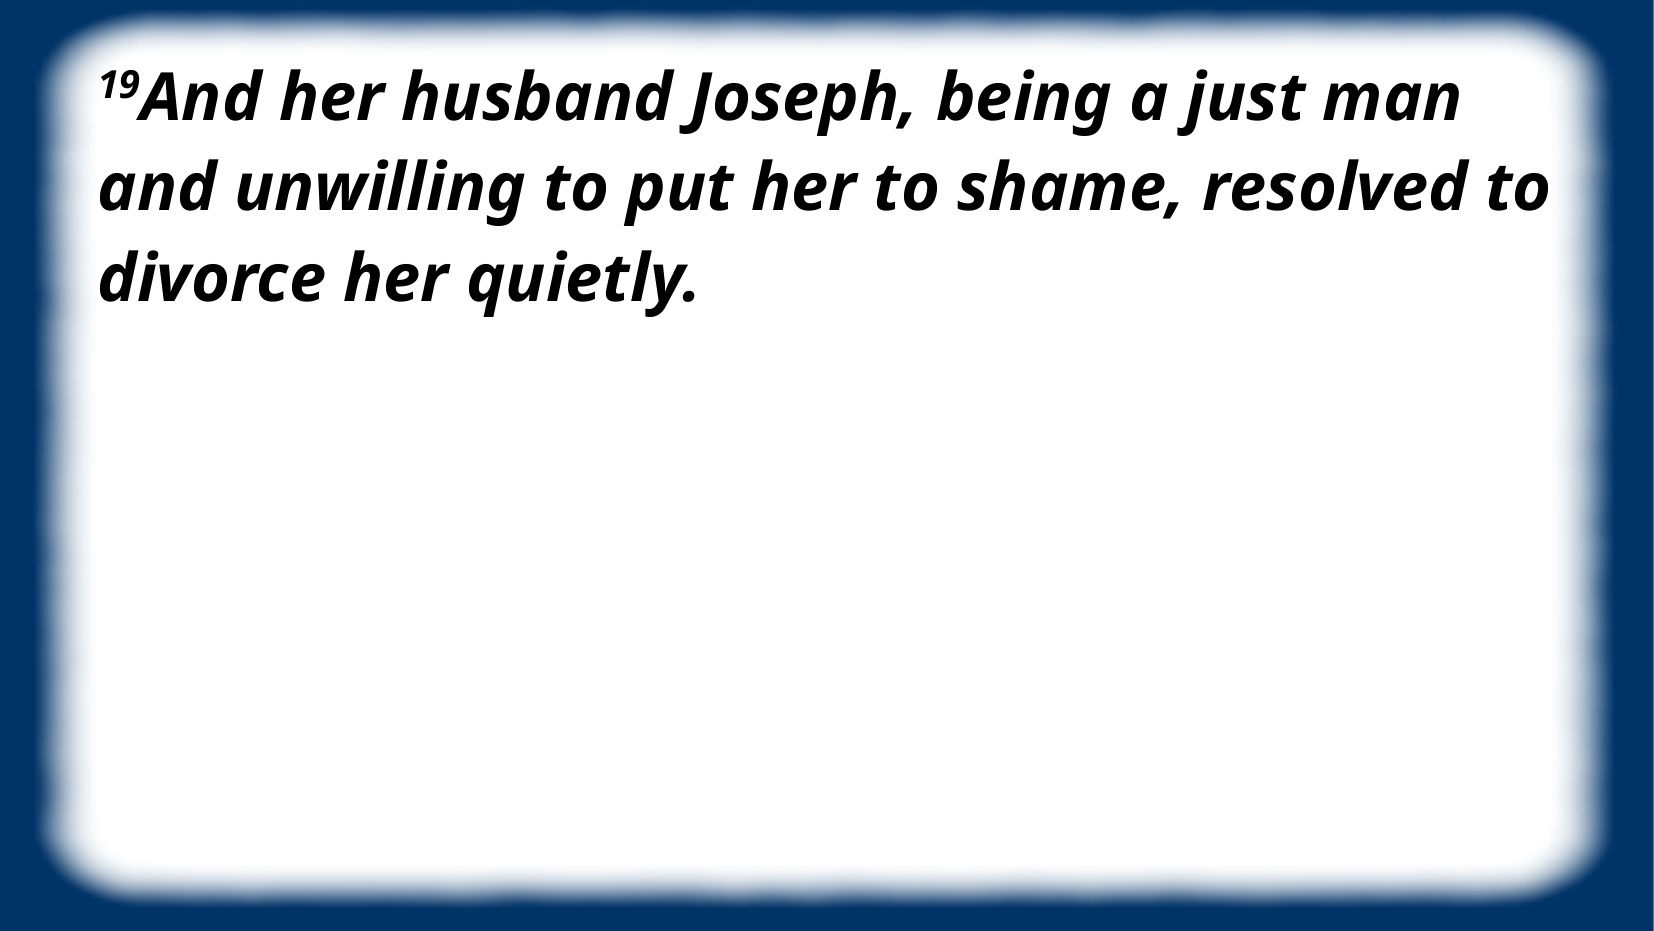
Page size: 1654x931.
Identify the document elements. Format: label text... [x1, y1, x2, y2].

picture [0, 0, 1654, 931]
text_box 19And her husband Joseph, being a just man and unwilling to put her to shame, resolved to divorce her quietly. [82, 41, 1568, 361]
